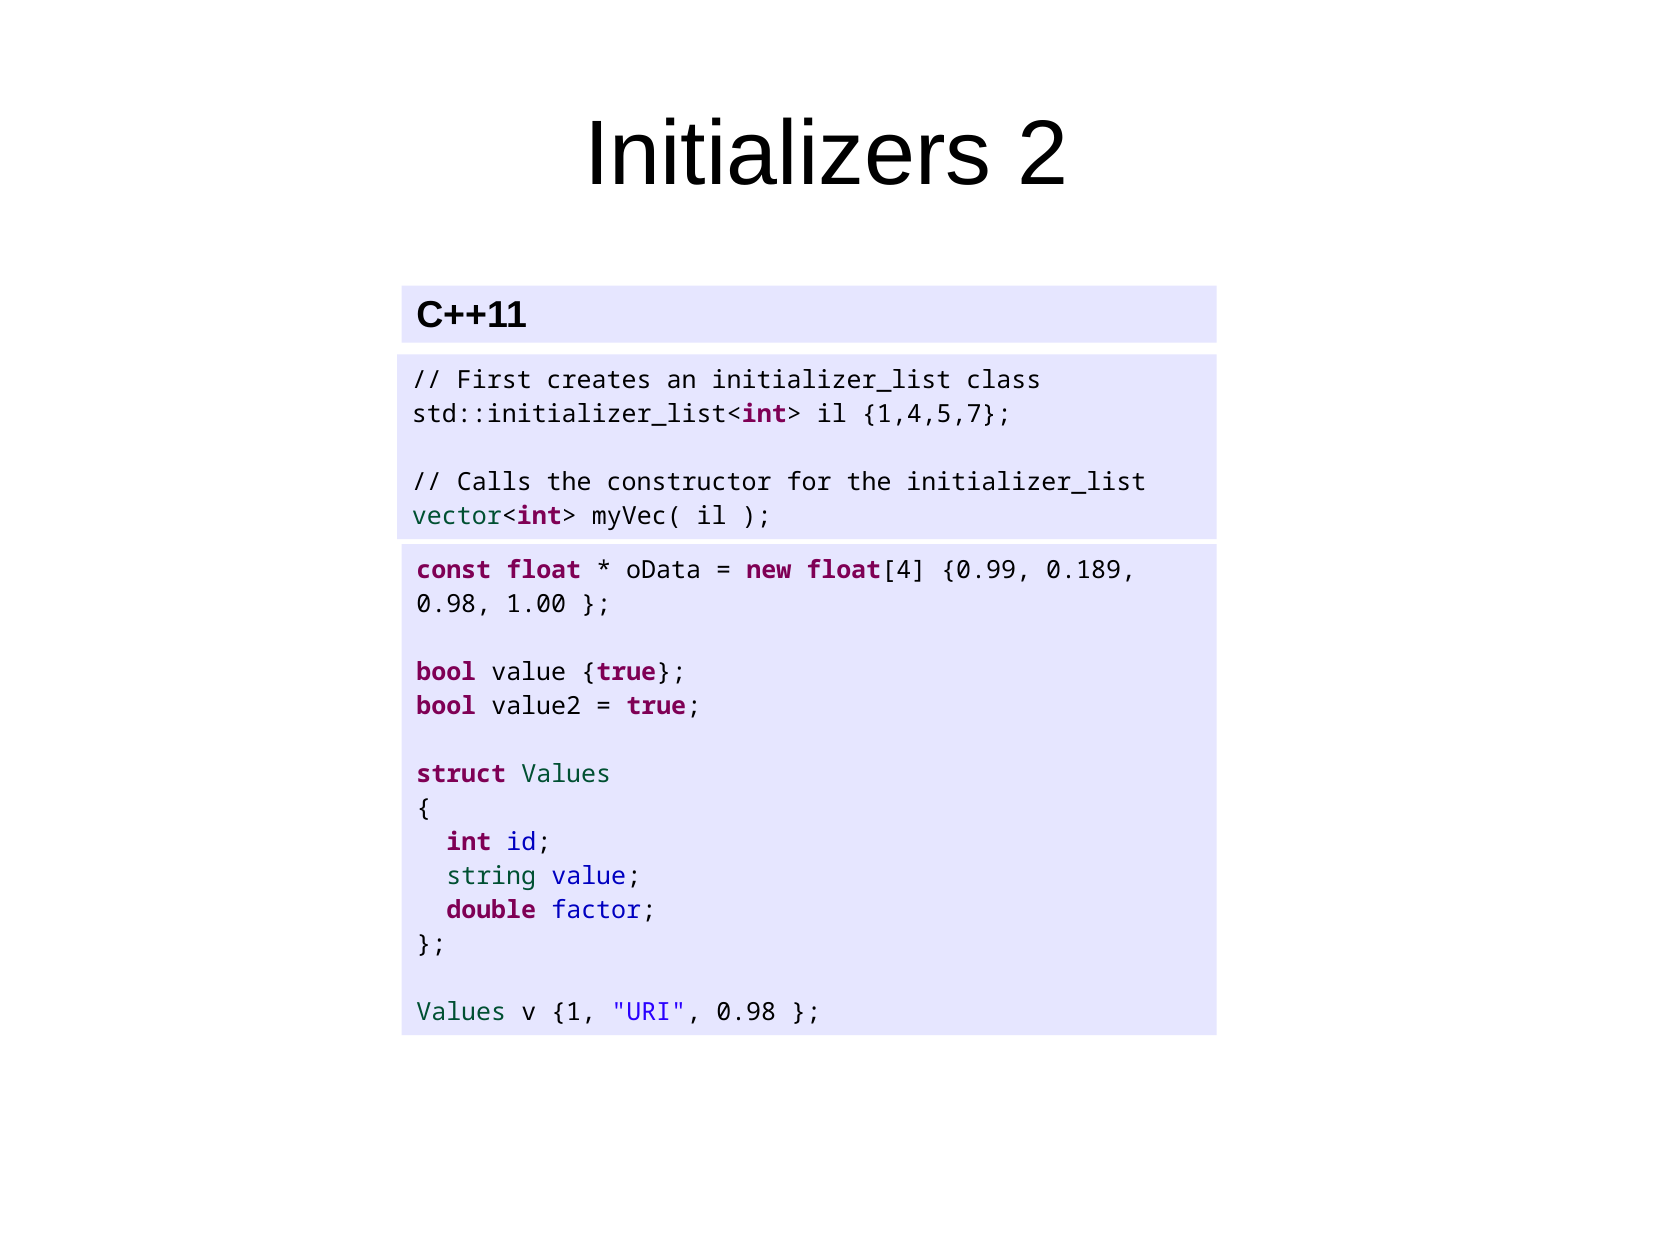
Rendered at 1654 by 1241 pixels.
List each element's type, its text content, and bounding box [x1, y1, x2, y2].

text_box const float * oData = new float[4] {0.99, 0.189, 0.98, 1.00 }; bool value {true}; bool value2 = true; struct Values { int id; string value; double factor; }; Values v {1, "URI", 0.98 }; [401, 544, 1217, 981]
text_box C++11 [401, 285, 1217, 343]
title Initializers 2 [82, 49, 1571, 257]
text_box // First creates an initializer_list class std::initializer_list<int> il {1,4,5,7}; // Calls the constructor for the initializer_list vector<int> myVec( il ); [397, 354, 1217, 532]
